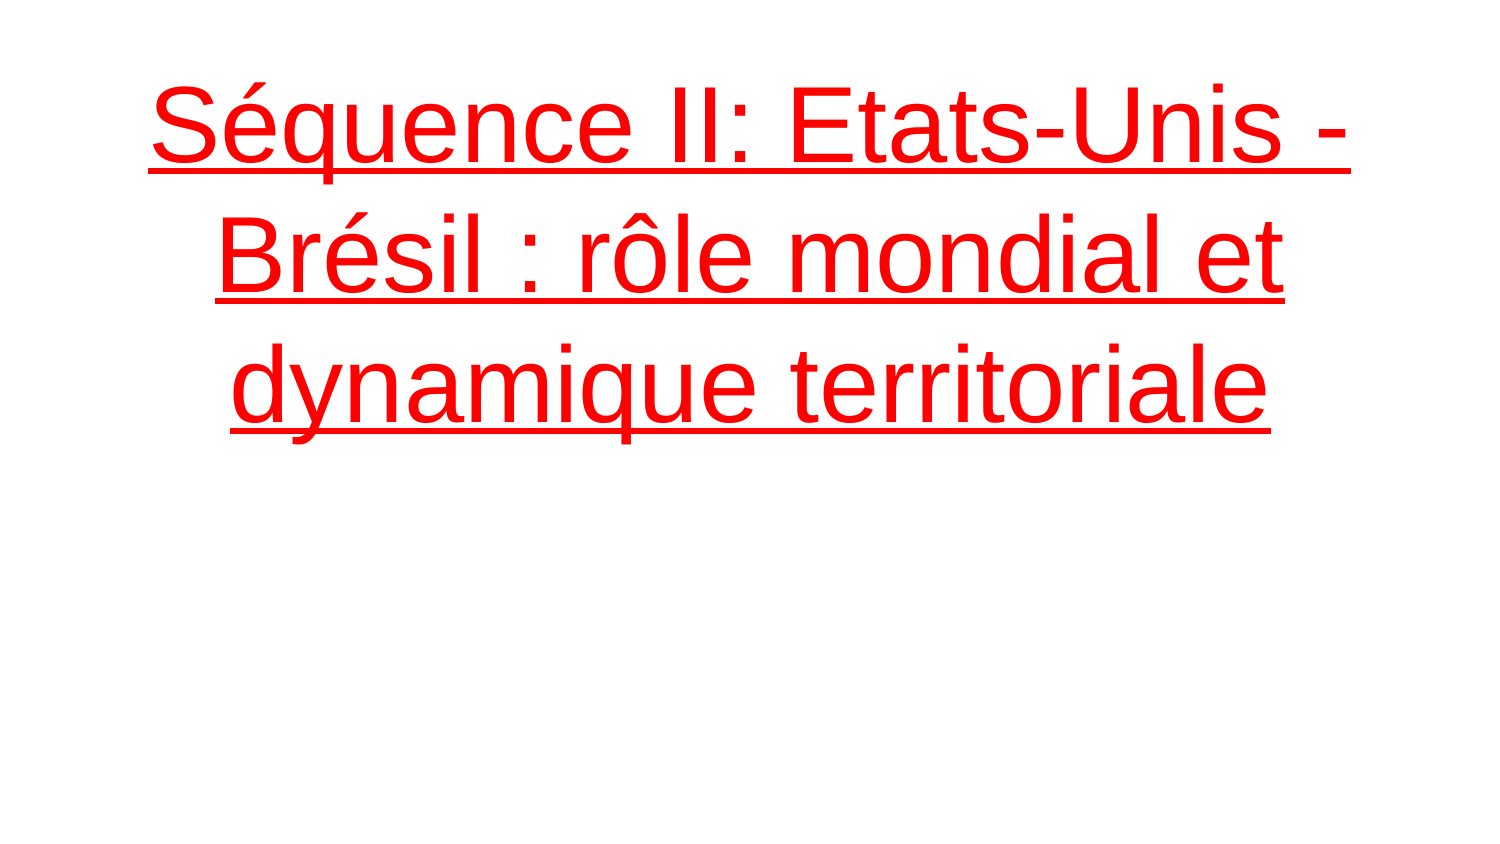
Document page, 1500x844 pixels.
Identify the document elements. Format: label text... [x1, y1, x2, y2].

title Séquence II: Etats-Unis - Brésil : rôle mondial et dynamique territoriale [51, 122, 1449, 459]
